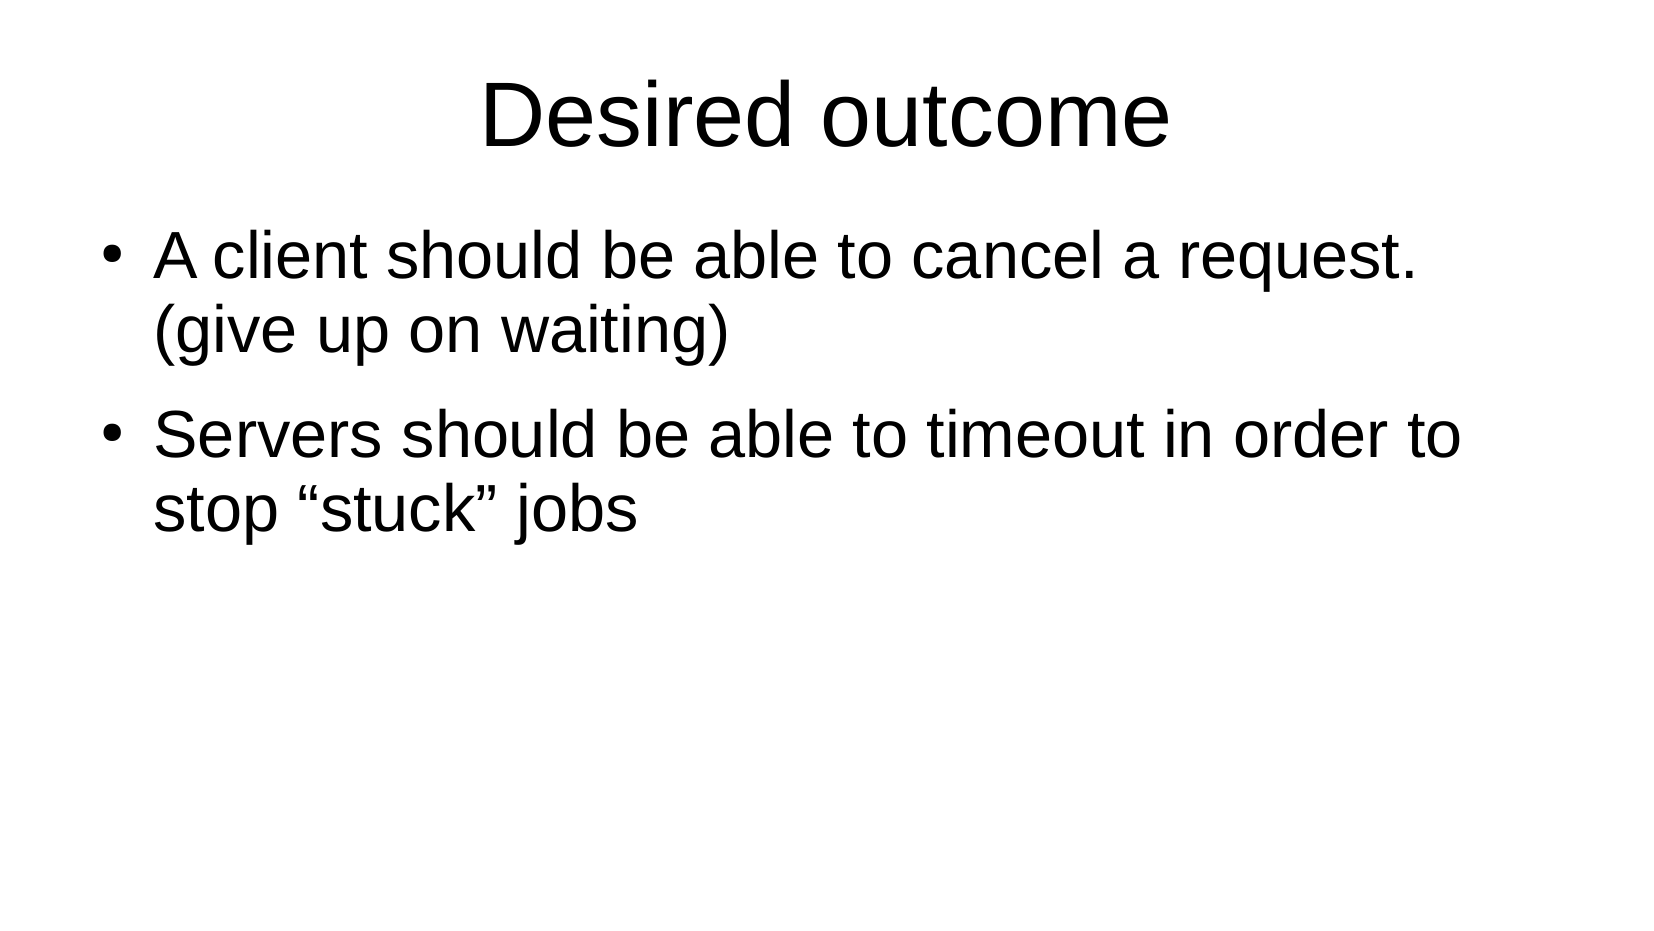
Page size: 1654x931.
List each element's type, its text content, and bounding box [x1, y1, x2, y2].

title Desired outcome [82, 37, 1571, 193]
list A client should be able to cancel a request. (give up on waiting) Servers should be able to timeout in order to stop “stuck” jobs [82, 217, 1571, 758]
